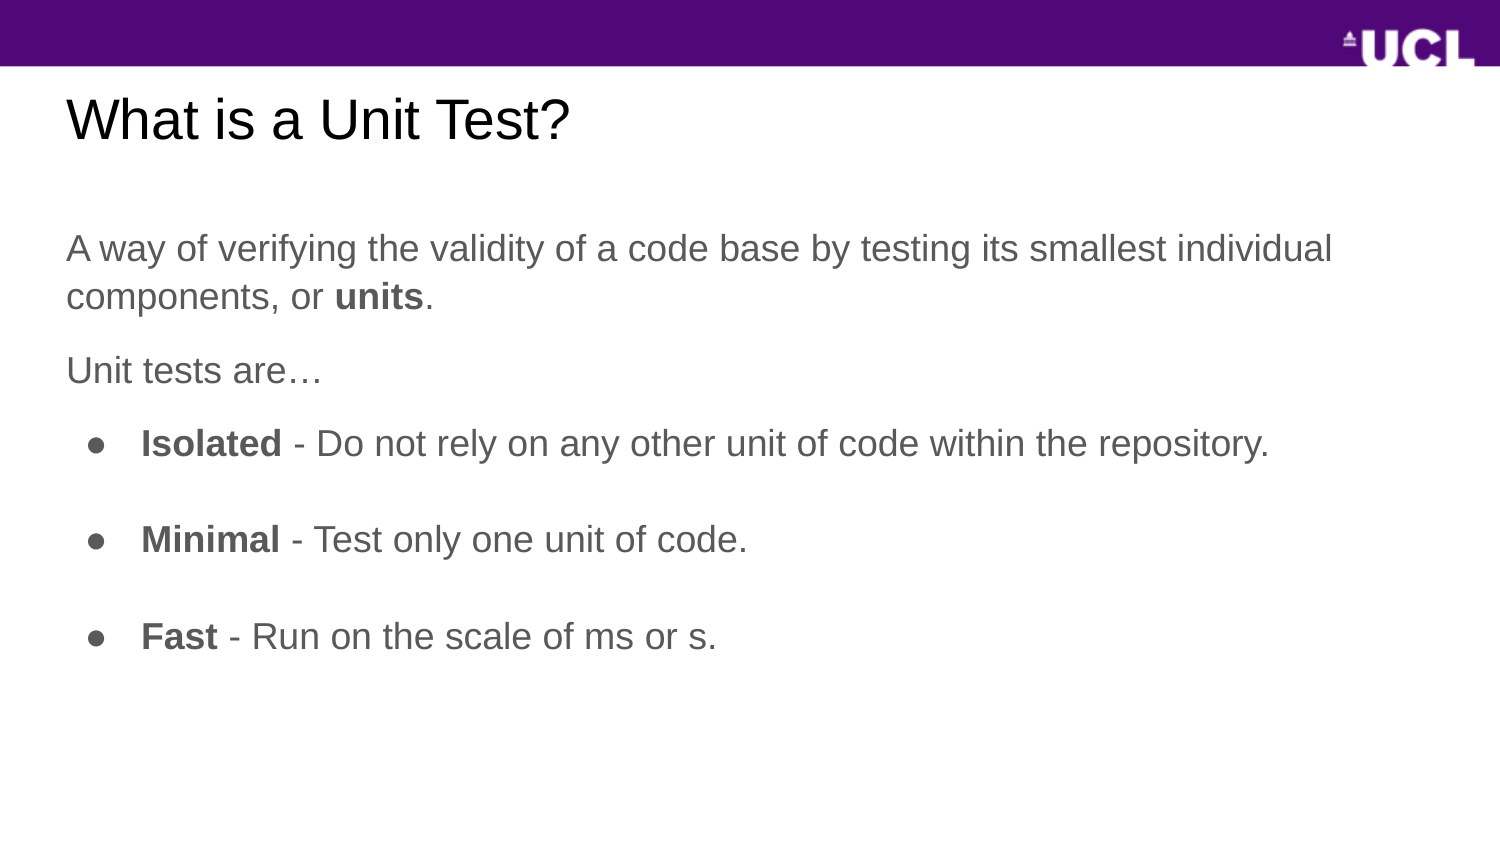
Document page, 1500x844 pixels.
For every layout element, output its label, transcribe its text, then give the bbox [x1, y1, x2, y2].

list A way of verifying the validity of a code base by testing its smallest individual components, or units. Unit tests are… Isolated - Do not rely on any other unit of code within the repository. Minimal - Test only one unit of code. Fast - Run on the scale of ms or s. [51, 206, 1449, 767]
picture [0, 0, 1500, 844]
title What is a Unit Test? [51, 72, 1449, 167]
